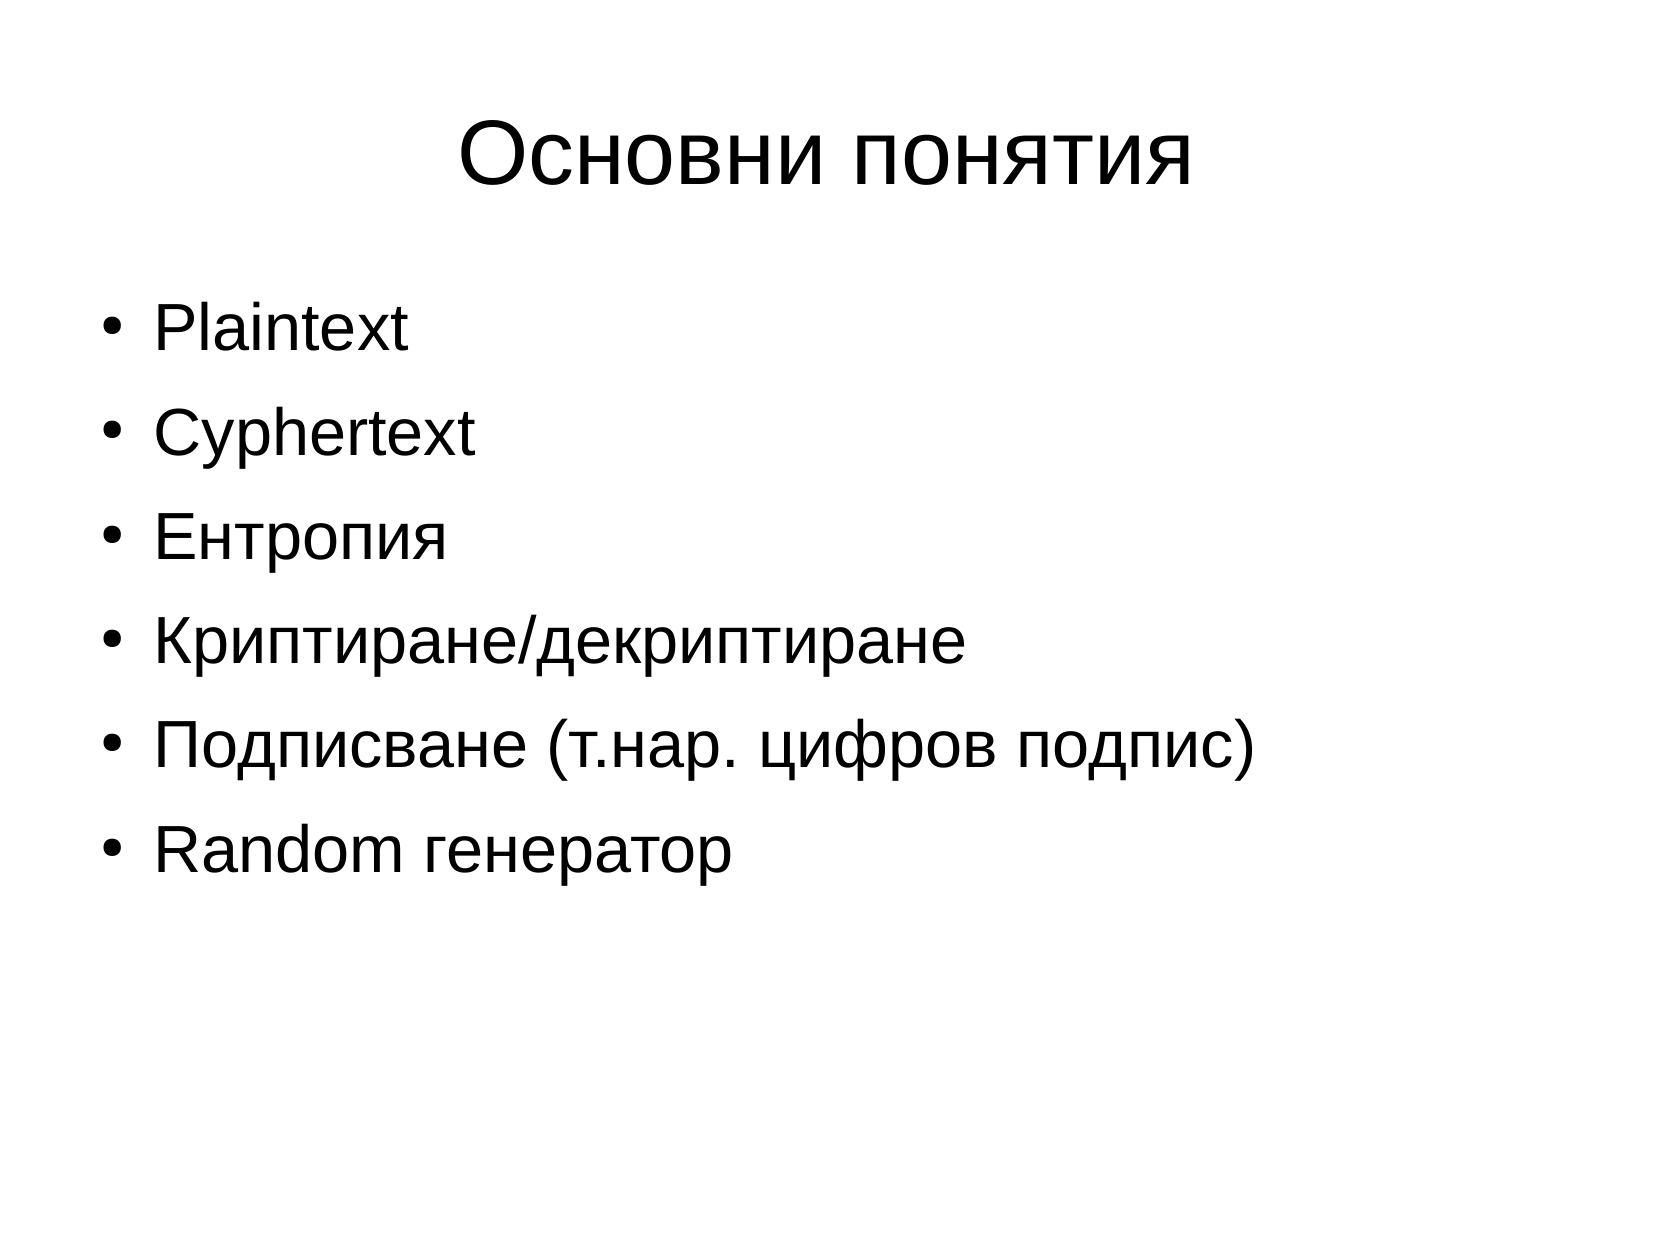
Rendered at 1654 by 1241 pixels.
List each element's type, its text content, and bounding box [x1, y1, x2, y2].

list Plaintext Cyphertext Ентропия Криптиране/декриптиране Подписване (т.нар. цифров подпис) Random генератор [82, 290, 1571, 1109]
title Основни понятия [82, 56, 1571, 250]
